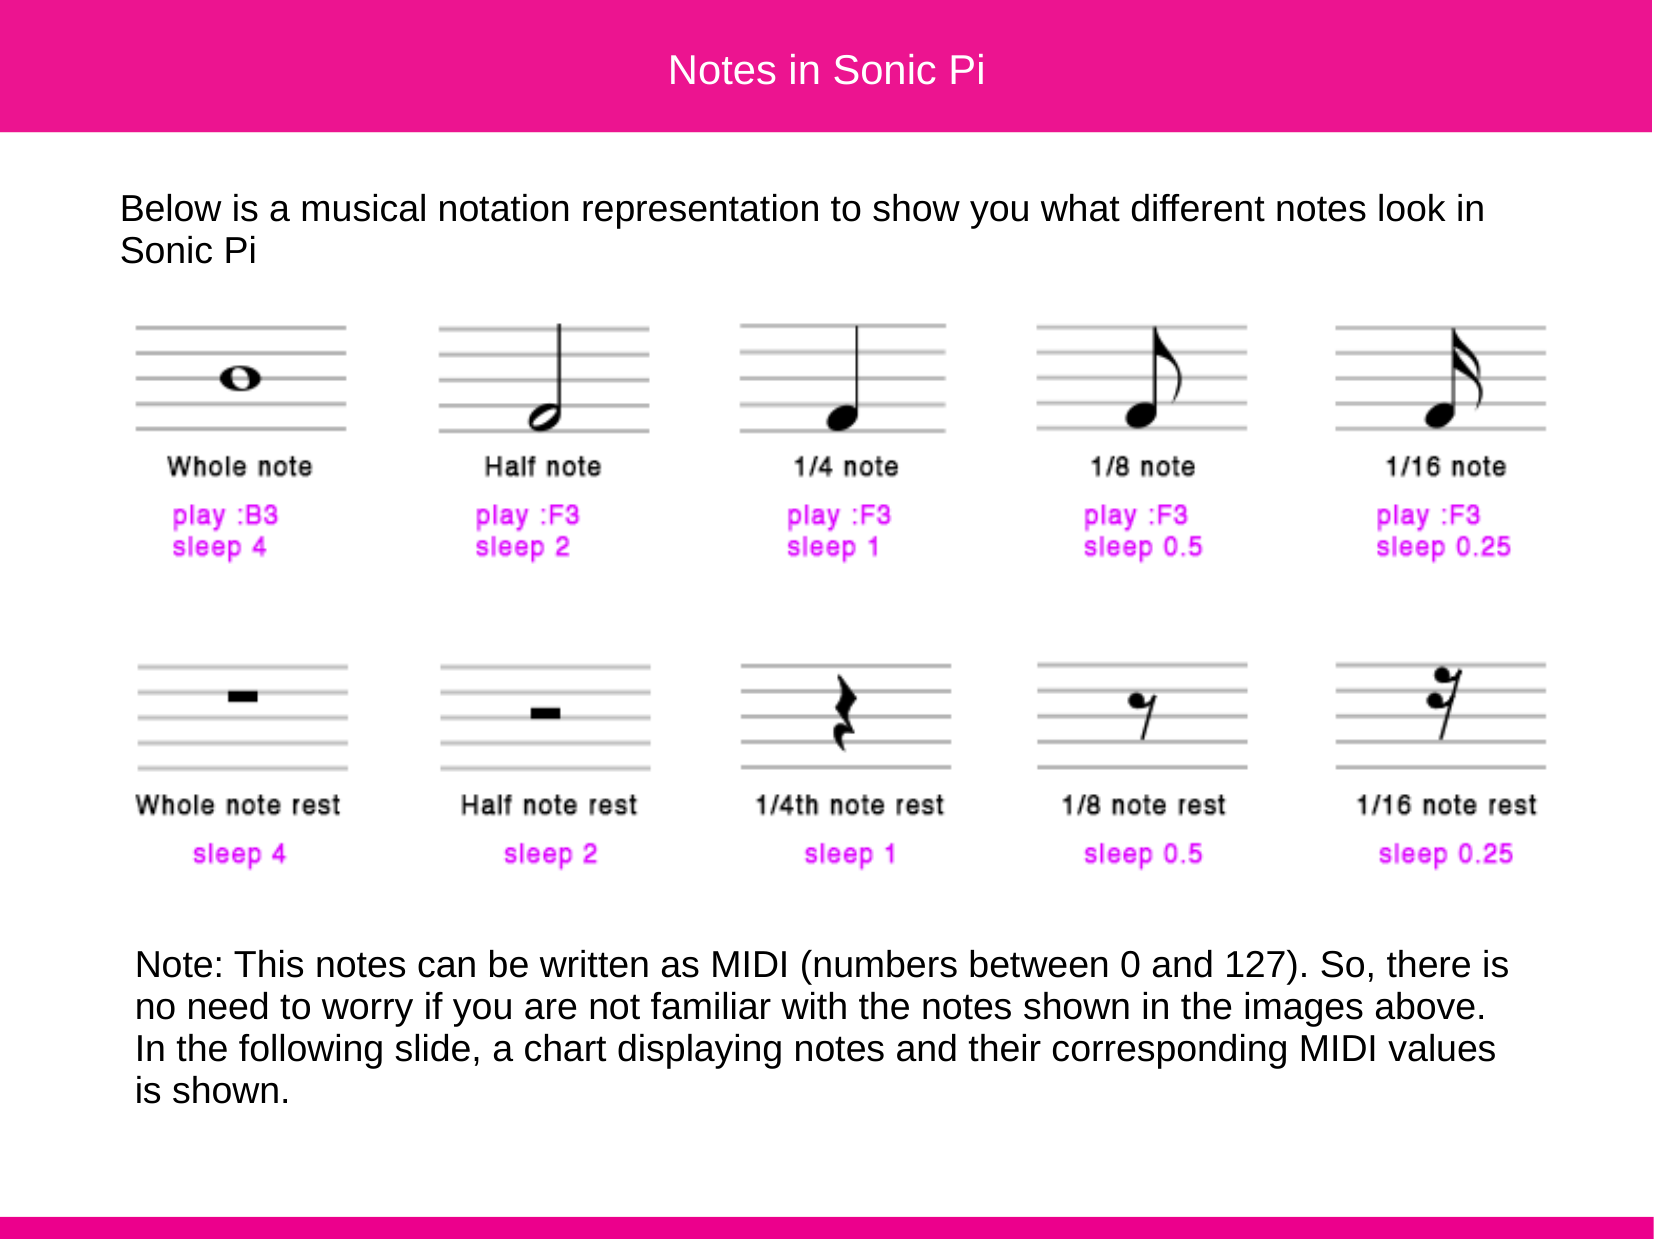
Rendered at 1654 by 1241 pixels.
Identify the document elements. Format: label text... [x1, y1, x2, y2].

text_box Below is a musical notation representation to show you what different notes look in Sonic Pi [105, 180, 1531, 279]
text_box Note: This notes can be written as MIDI (numbers between 0 and 127). So, there is no need to worry if you are not familiar with the notes shown in the images above. In the following slide, a chart displaying notes and their corresponding MIDI values is shown. [120, 936, 1546, 1161]
picture [0, 0, 1654, 1241]
title Notes in Sonic Pi [82, 46, 1571, 94]
